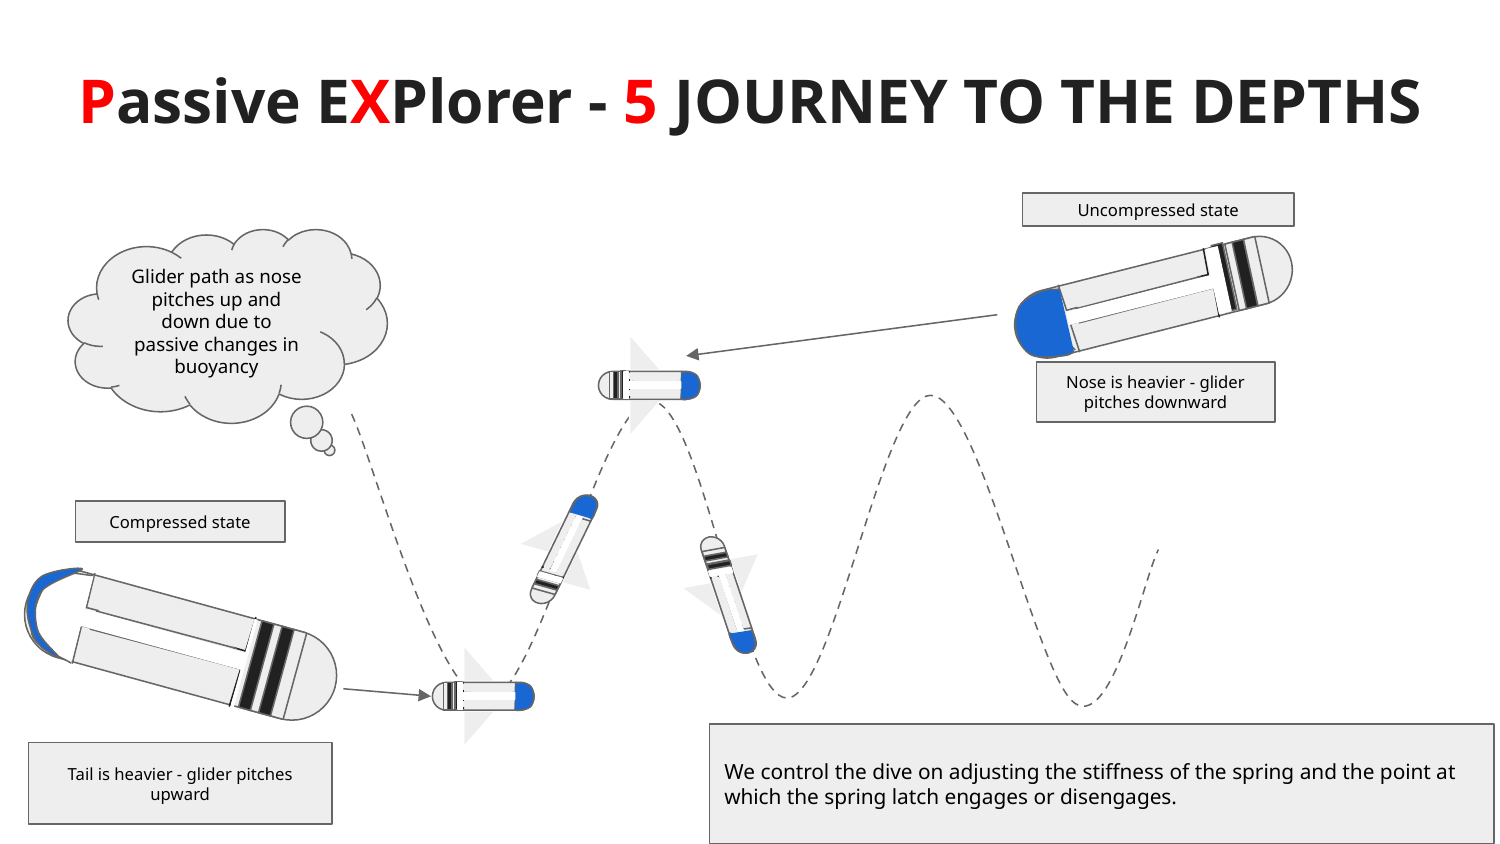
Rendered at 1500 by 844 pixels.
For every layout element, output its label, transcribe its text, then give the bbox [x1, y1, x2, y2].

text_box Tail is heavier - glider pitches upward [28, 742, 332, 824]
text_box Nose is heavier - glider pitches downward [1036, 361, 1275, 422]
text_box [24, 568, 337, 721]
text_box Glider path as nose pitches up and down due to passive changes in buoyancy [67, 229, 388, 424]
text_box [1060, 249, 1207, 309]
text_box [681, 536, 760, 654]
text_box Compressed state [75, 500, 286, 542]
text_box [1014, 236, 1293, 359]
text_box Glider path as nose pitches up and down due to passive changes in buoyancy [290, 406, 335, 456]
text_box We control the dive on adjusting the stiffness of the spring and the point at which the spring latch engages or disengages. [709, 723, 1495, 844]
text_box [598, 334, 701, 437]
text_box [518, 495, 598, 604]
text_box Uncompressed state [1022, 193, 1295, 226]
text_box [432, 645, 535, 747]
title Passive EXPlorer - 5 JOURNEY TO THE DEPTHS [51, 48, 1449, 180]
